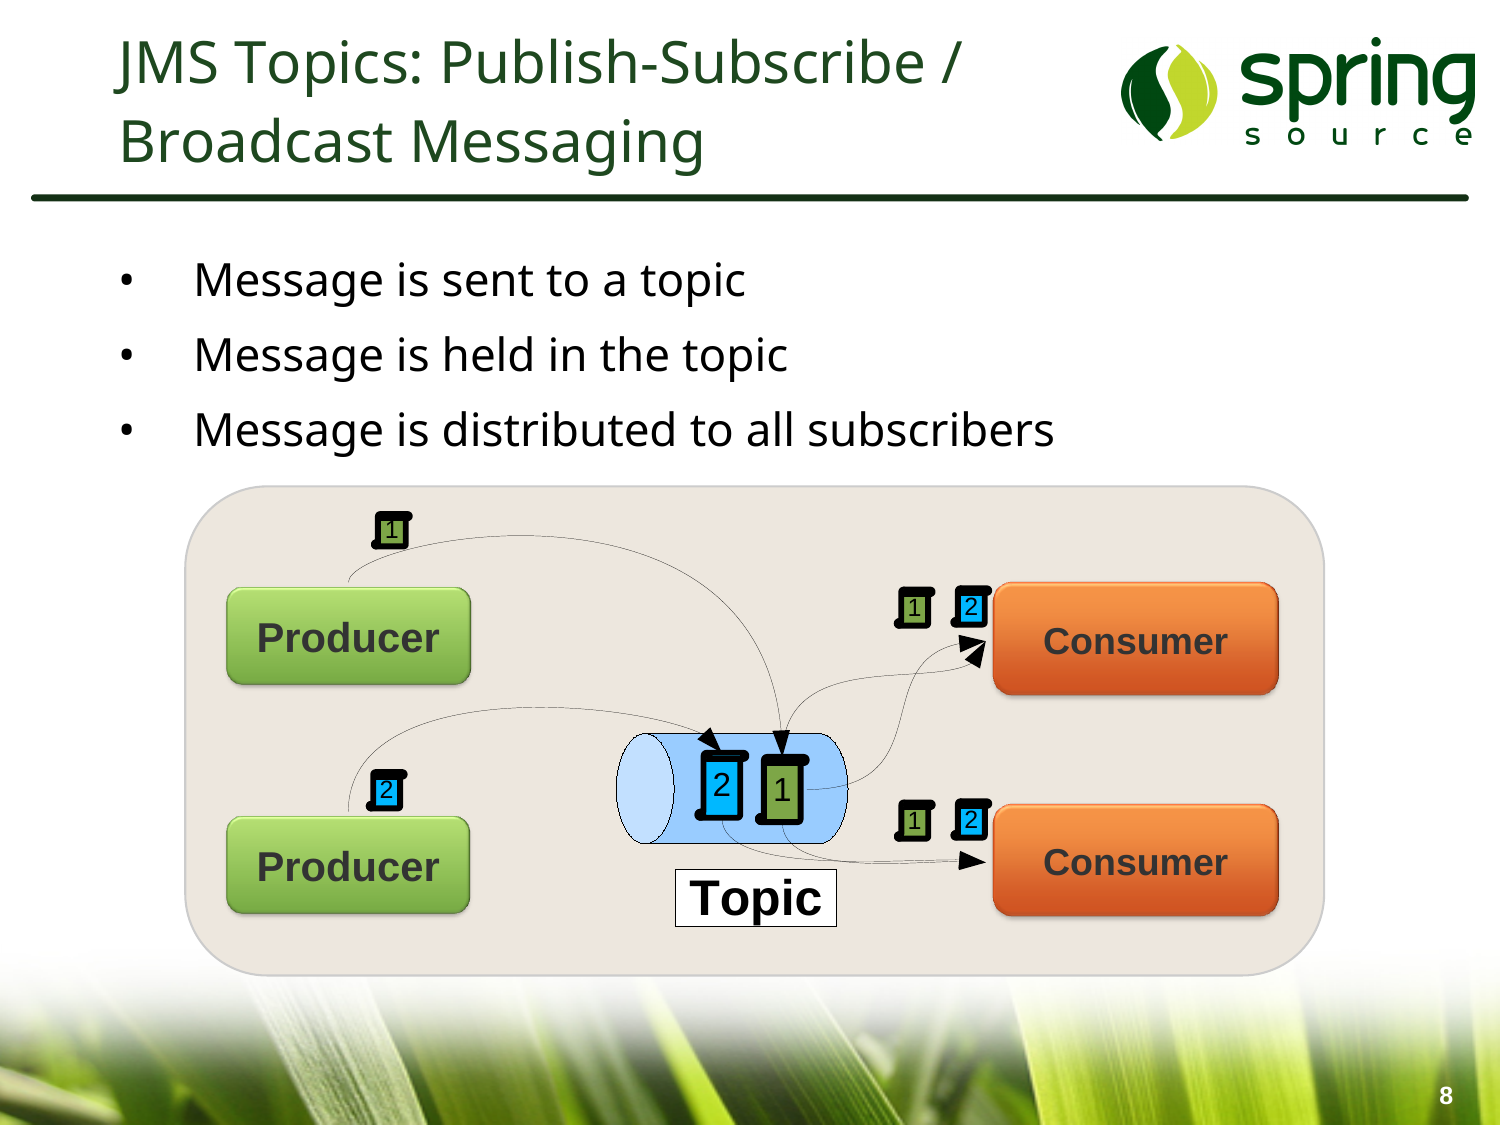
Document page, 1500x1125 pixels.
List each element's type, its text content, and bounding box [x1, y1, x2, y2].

picture [985, 903, 1286, 927]
picture [1136, 37, 1475, 145]
list Message is sent to a topic Message is held in the topic Message is distributed to all subscribers [103, 239, 1394, 903]
text_box Topic [675, 903, 837, 927]
text_box [185, 903, 1324, 976]
title JMS Topics: Publish-Subscribe / Broadcast Messaging [103, 13, 1136, 177]
picture [0, 944, 1500, 1125]
picture [220, 903, 476, 923]
